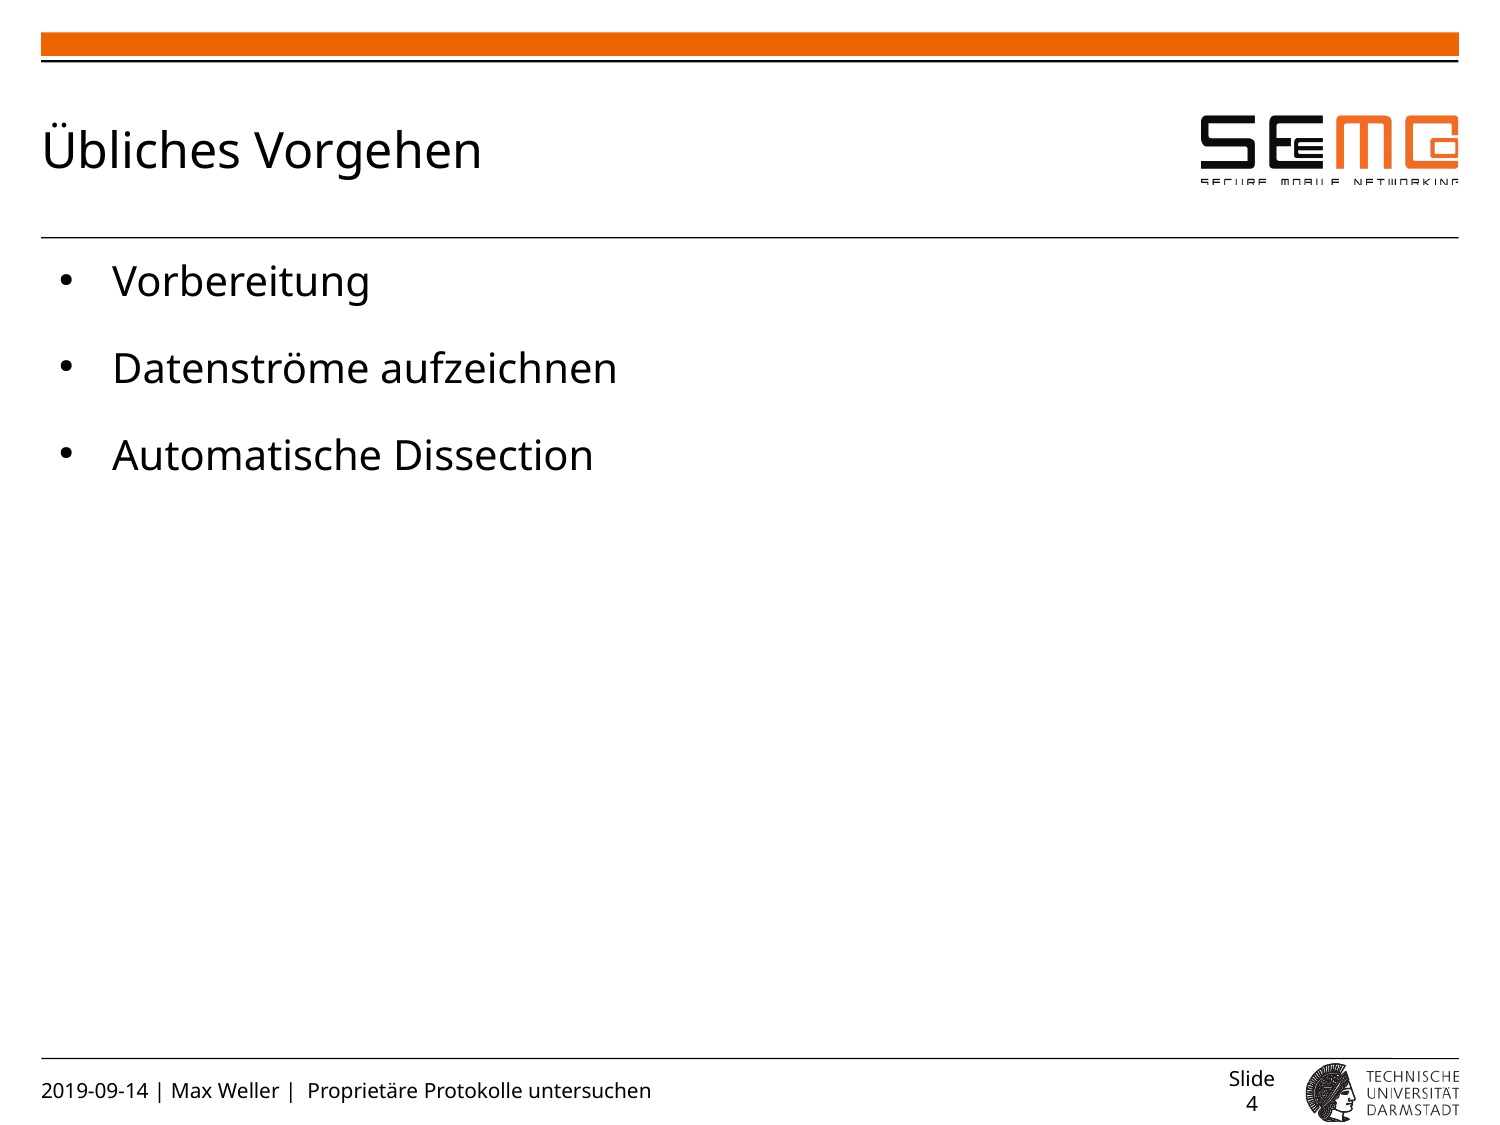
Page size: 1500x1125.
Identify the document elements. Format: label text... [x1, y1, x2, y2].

title Übliches Vorgehen [41, 80, 1164, 218]
list Vorbereitung Datenströme aufzeichnen Automatische Dissection [41, 252, 1459, 1043]
